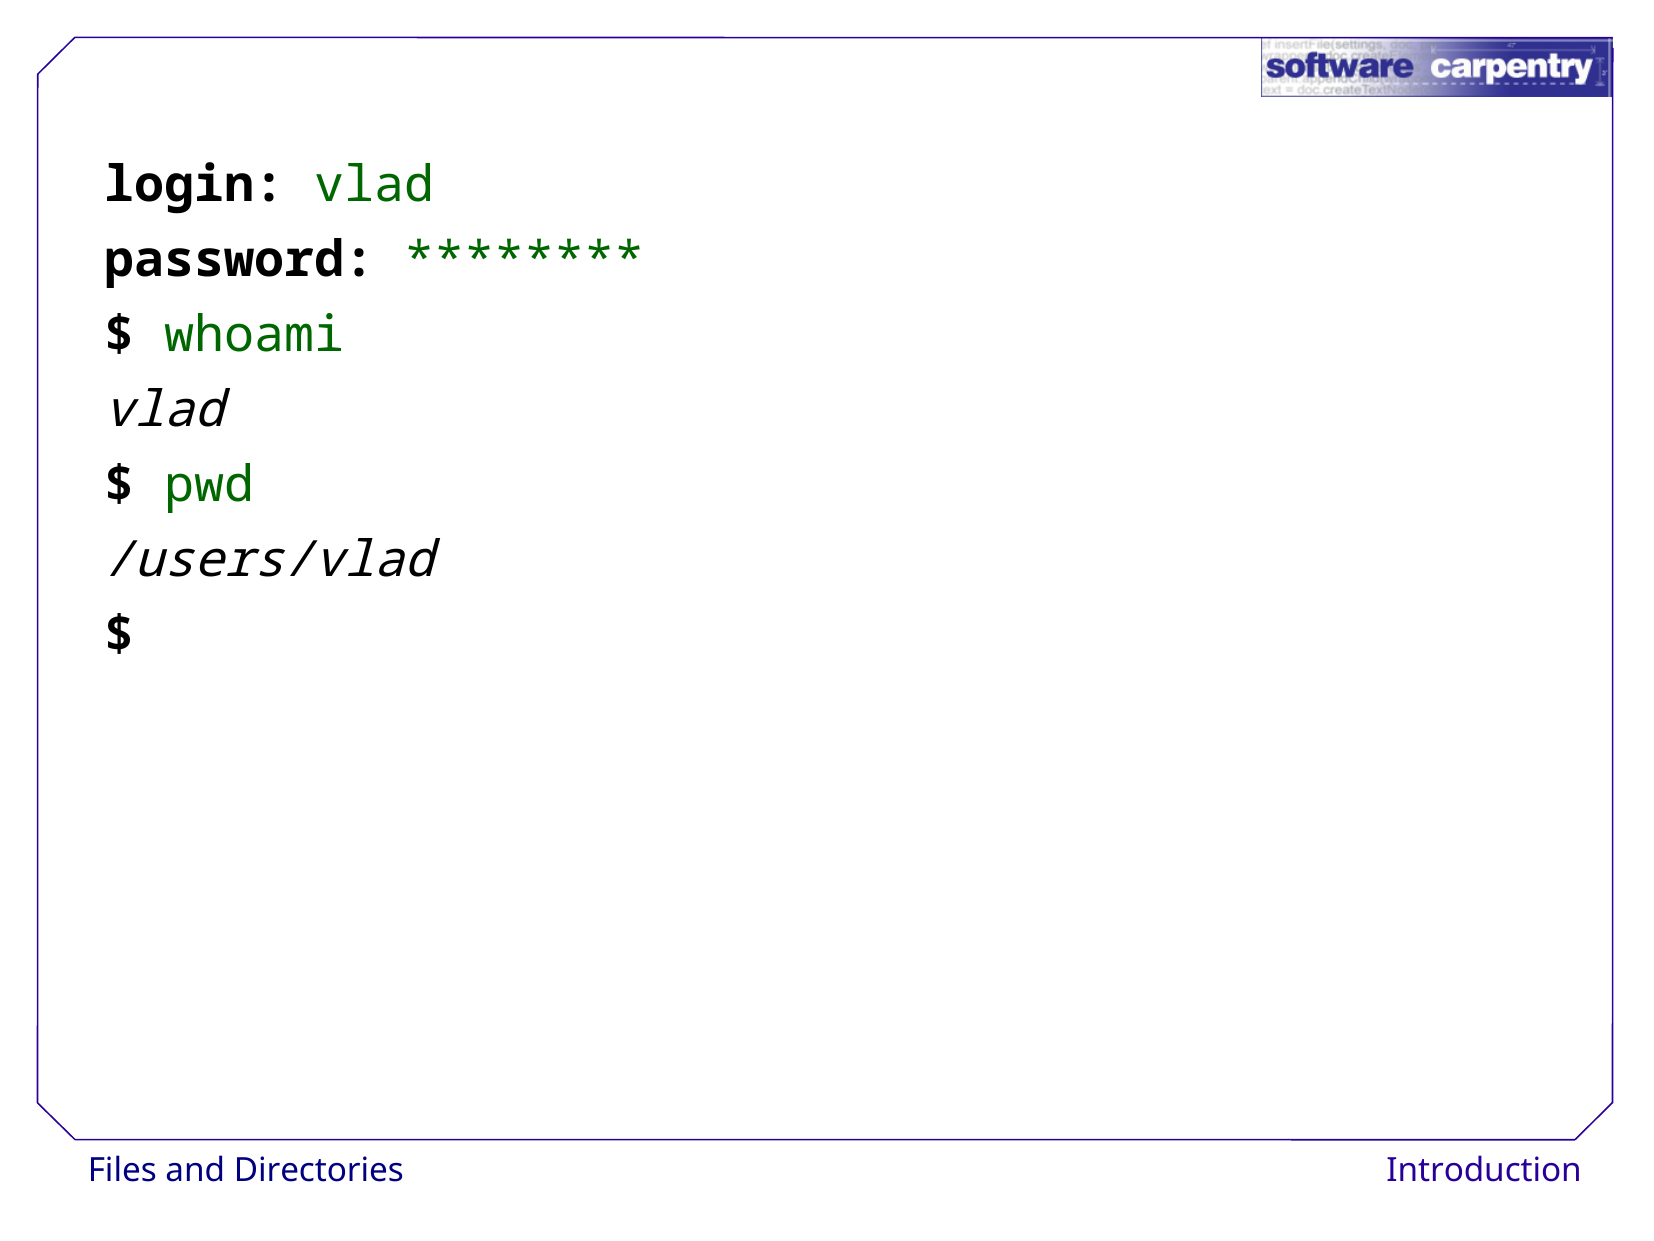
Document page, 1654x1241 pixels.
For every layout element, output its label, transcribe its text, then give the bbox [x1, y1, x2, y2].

picture [1261, 39, 1613, 97]
text_box login: vlad password: ******** $ whoami vlad $ pwd /users/vlad $ [89, 128, 1512, 1037]
